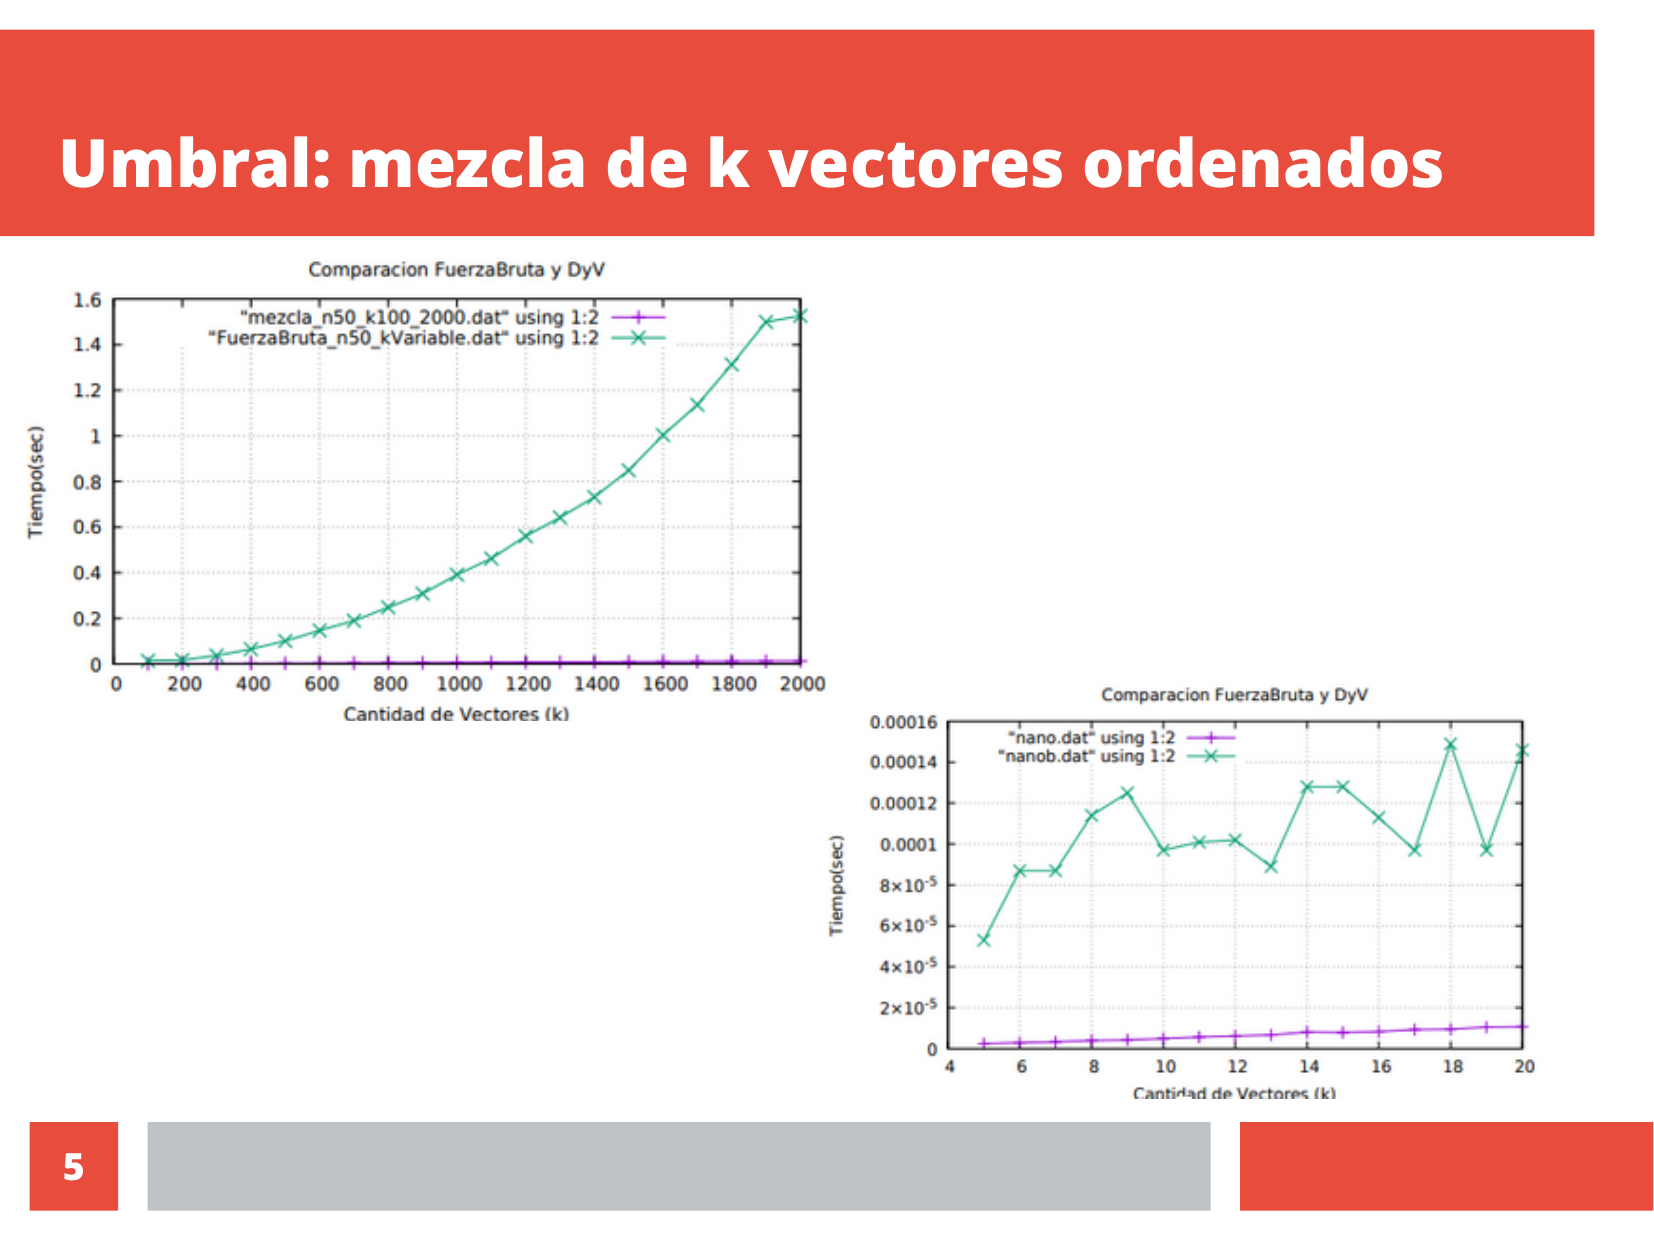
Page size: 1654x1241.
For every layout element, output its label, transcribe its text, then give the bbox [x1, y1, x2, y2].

title Umbral: mezcla de k vectores ordenados [59, 59, 1595, 207]
picture [23, 250, 1546, 1099]
